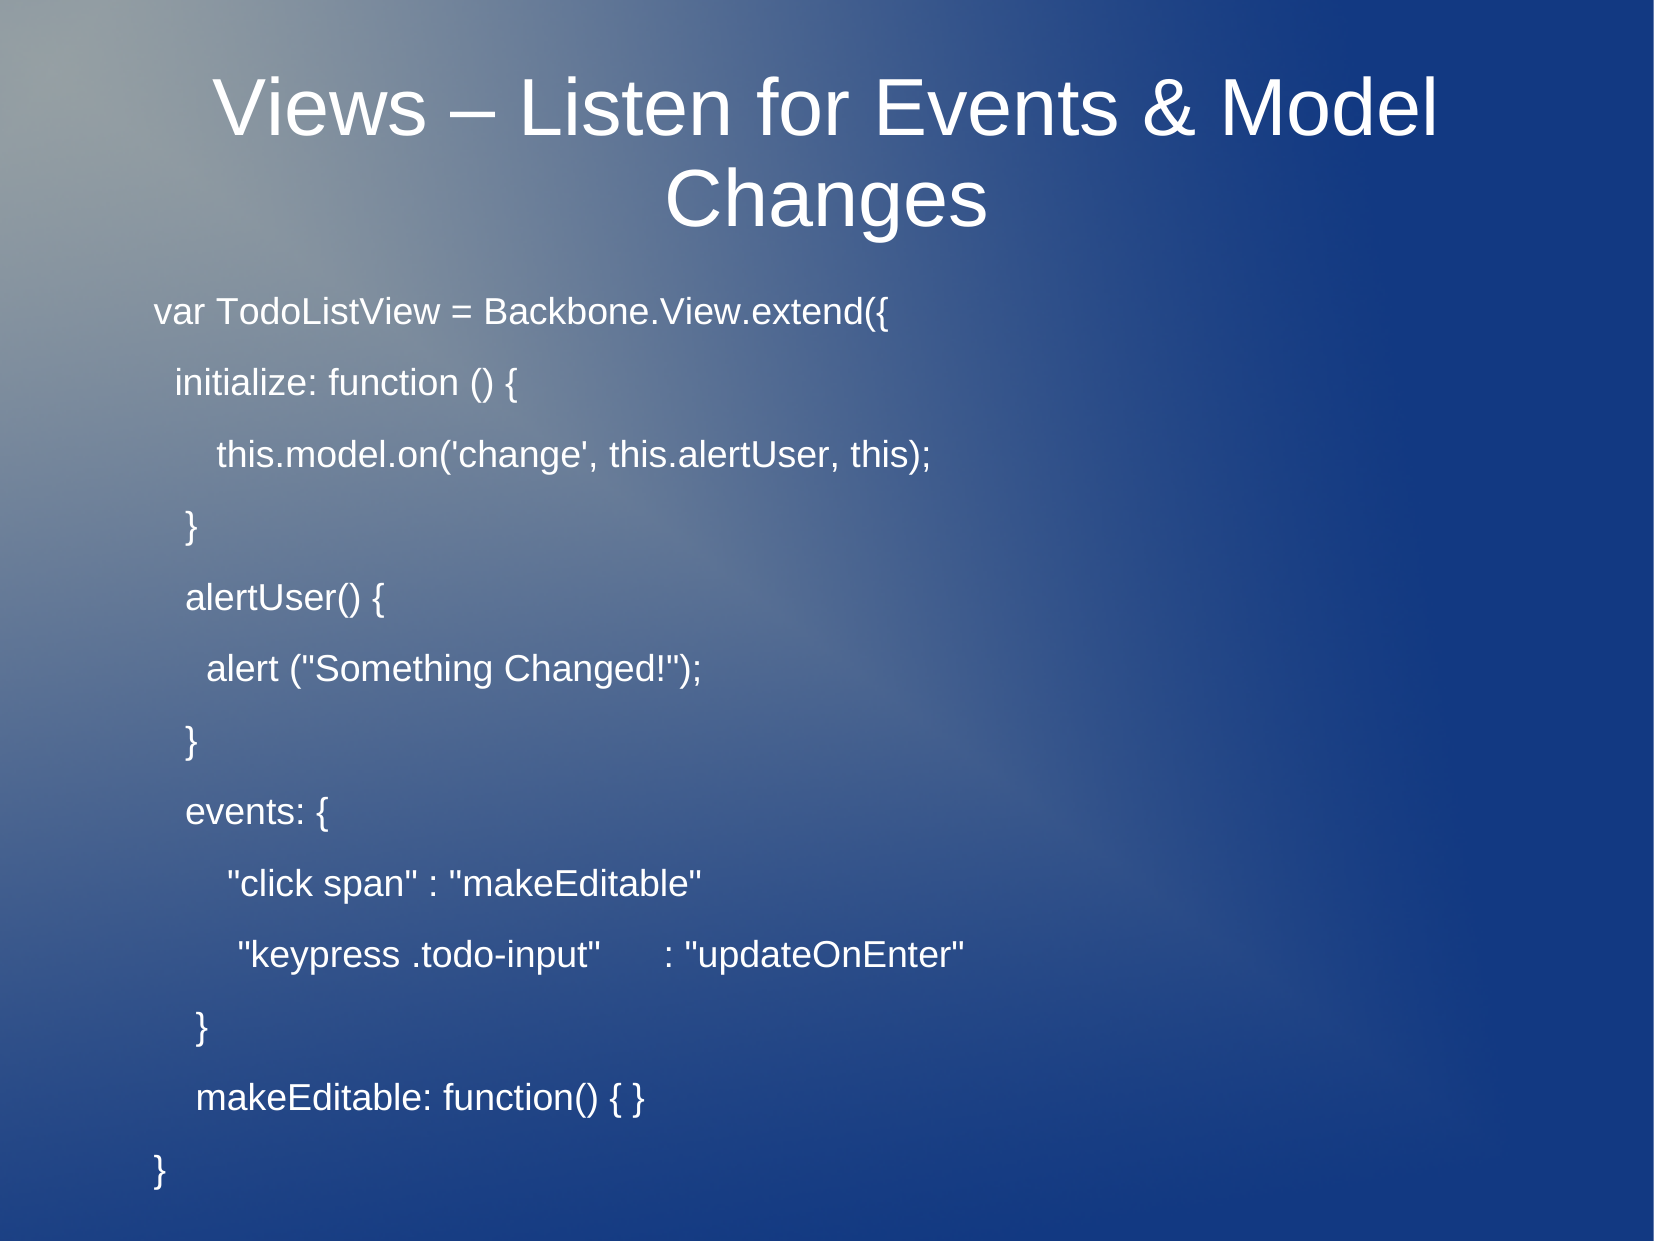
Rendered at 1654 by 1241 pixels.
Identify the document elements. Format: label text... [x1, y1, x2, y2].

title Views – Listen for Events & Model Changes [82, 49, 1571, 257]
list var TodoListView = Backbone.View.extend({ initialize: function () { this.model.on('change', this.alertUser, this); } alertUser() { alert ("Something Changed!"); } events: { "click span" : "makeEditable" "keypress .todo-input" : "updateOnEnter" } makeEditable: function() { } } [82, 290, 1571, 1192]
picture [0, 0, 1654, 1241]
